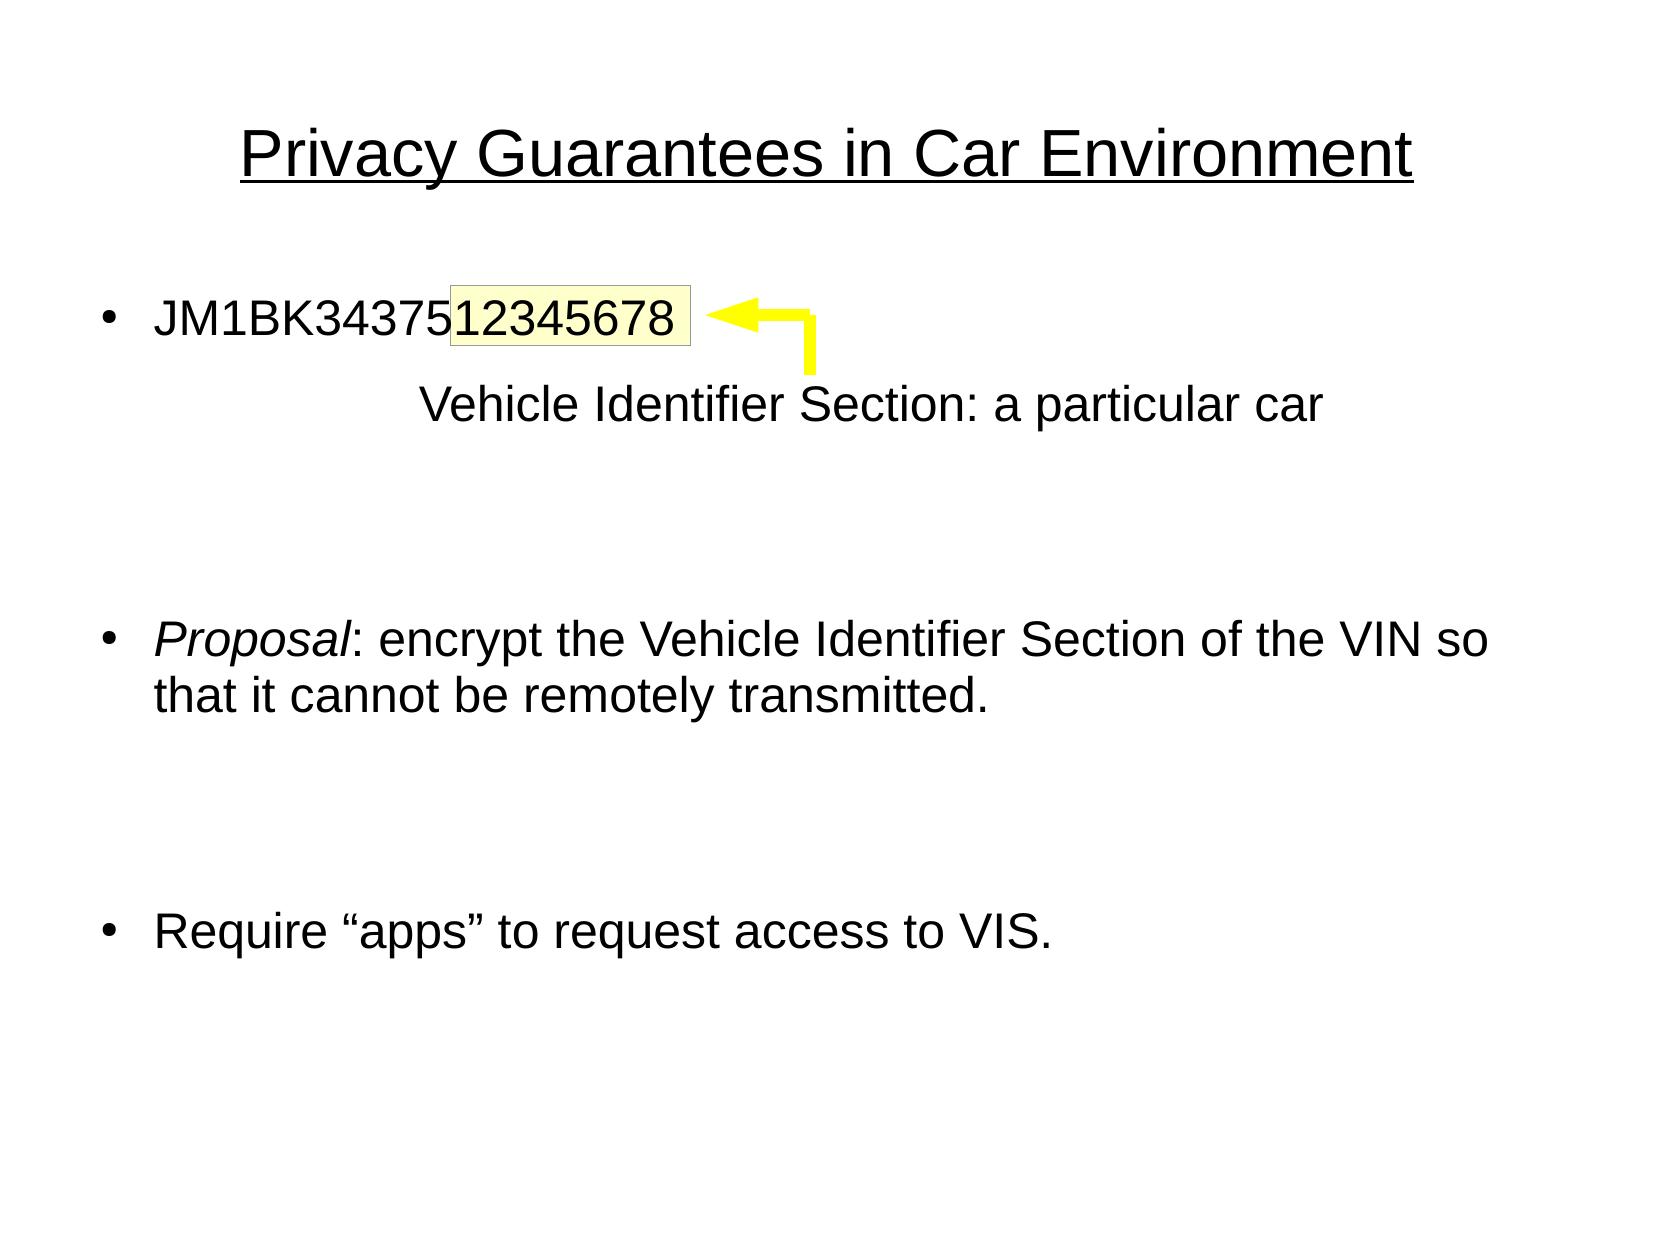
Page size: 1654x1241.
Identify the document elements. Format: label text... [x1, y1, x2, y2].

text_box [450, 285, 691, 290]
list JM1BK3437512345678 Vehicle Identifier Section: a particular car Proposal: encrypt the Vehicle Identifier Section of the VIN so that it cannot be remotely transmitted. Require “apps” to request access to VIS. [82, 290, 1571, 1109]
title Privacy Guarantees in Car Environment [82, 49, 1571, 257]
